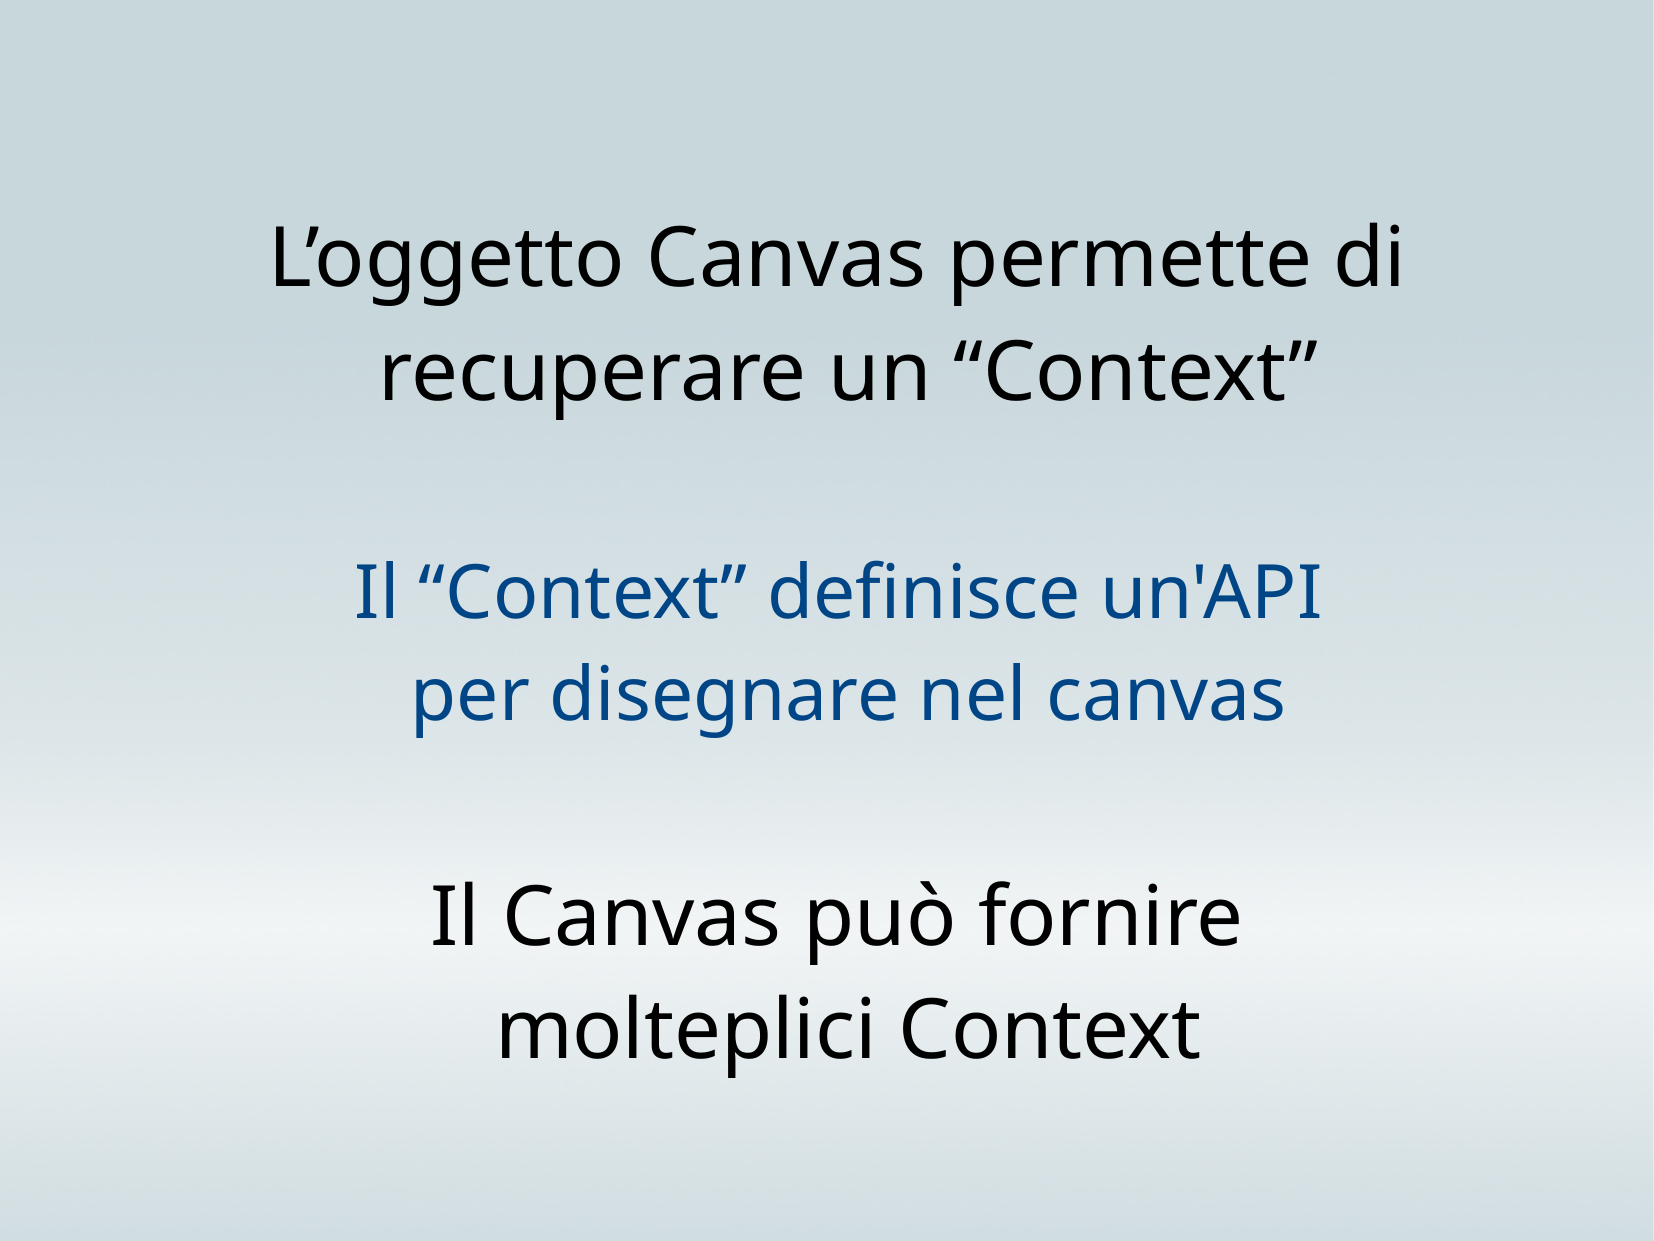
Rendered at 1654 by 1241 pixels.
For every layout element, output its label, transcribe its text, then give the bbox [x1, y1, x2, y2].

picture [0, 0, 1654, 1241]
text_box L’oggetto Canvas permette di recuperare un “Context” Il “Context” definisce un'API per disegnare nel canvas Il Canvas può fornire molteplici Context [138, 190, 1560, 1113]
